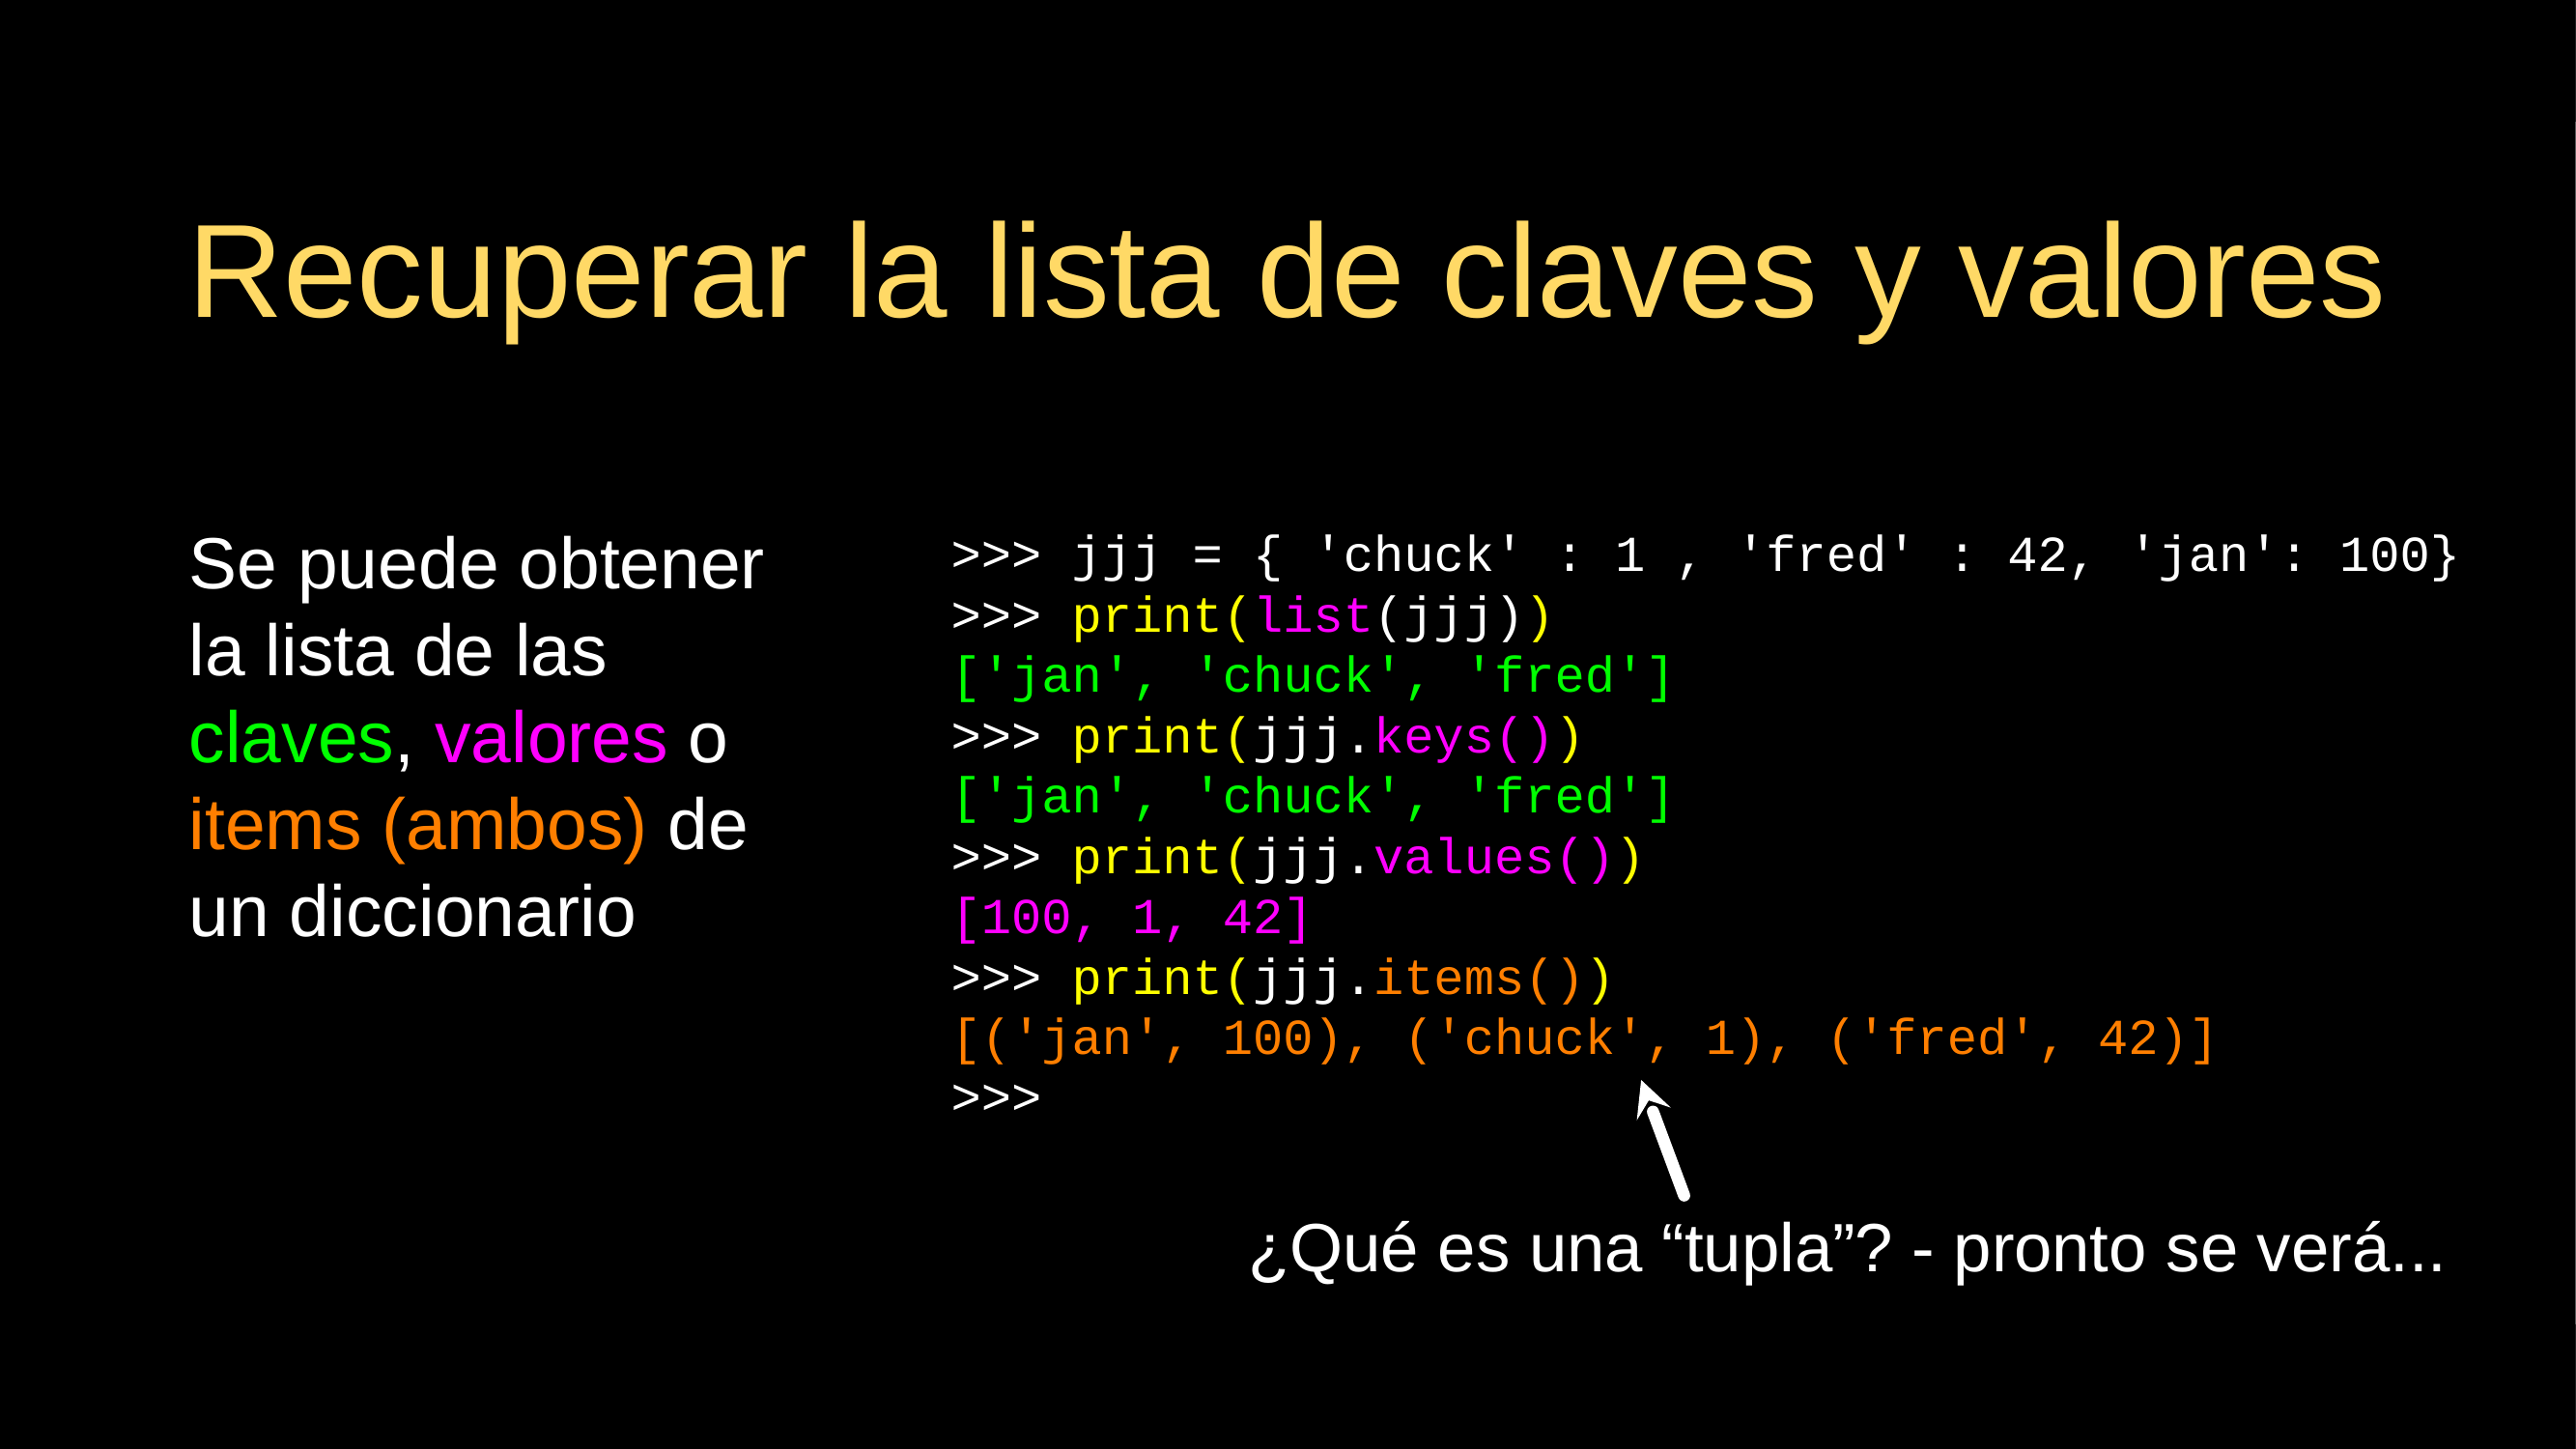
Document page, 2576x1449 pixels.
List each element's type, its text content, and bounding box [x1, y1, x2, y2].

title Recuperar la lista de claves y valores [0, 125, 2576, 403]
text_box >>> jjj = { 'chuck' : 1 , 'fred' : 42, 'jan': 100} >>> print(list(jjj)) ['jan', 'chuck', 'fred'] >>> print(jjj.keys()) ['jan', 'chuck', 'fred'] >>> print(jjj.values()) [100, 1, 42] >>> print(jjj.items()) [('jan', 100), ('chuck', 1), ('fred', 42)] >>> [950, 402, 2477, 1244]
text_box ¿Qué es una “tupla”? - pronto se verá... [1220, 1195, 2477, 1294]
list Se puede obtener la lista de las claves, valores o items (ambos) de un diccionario [183, 447, 798, 1021]
